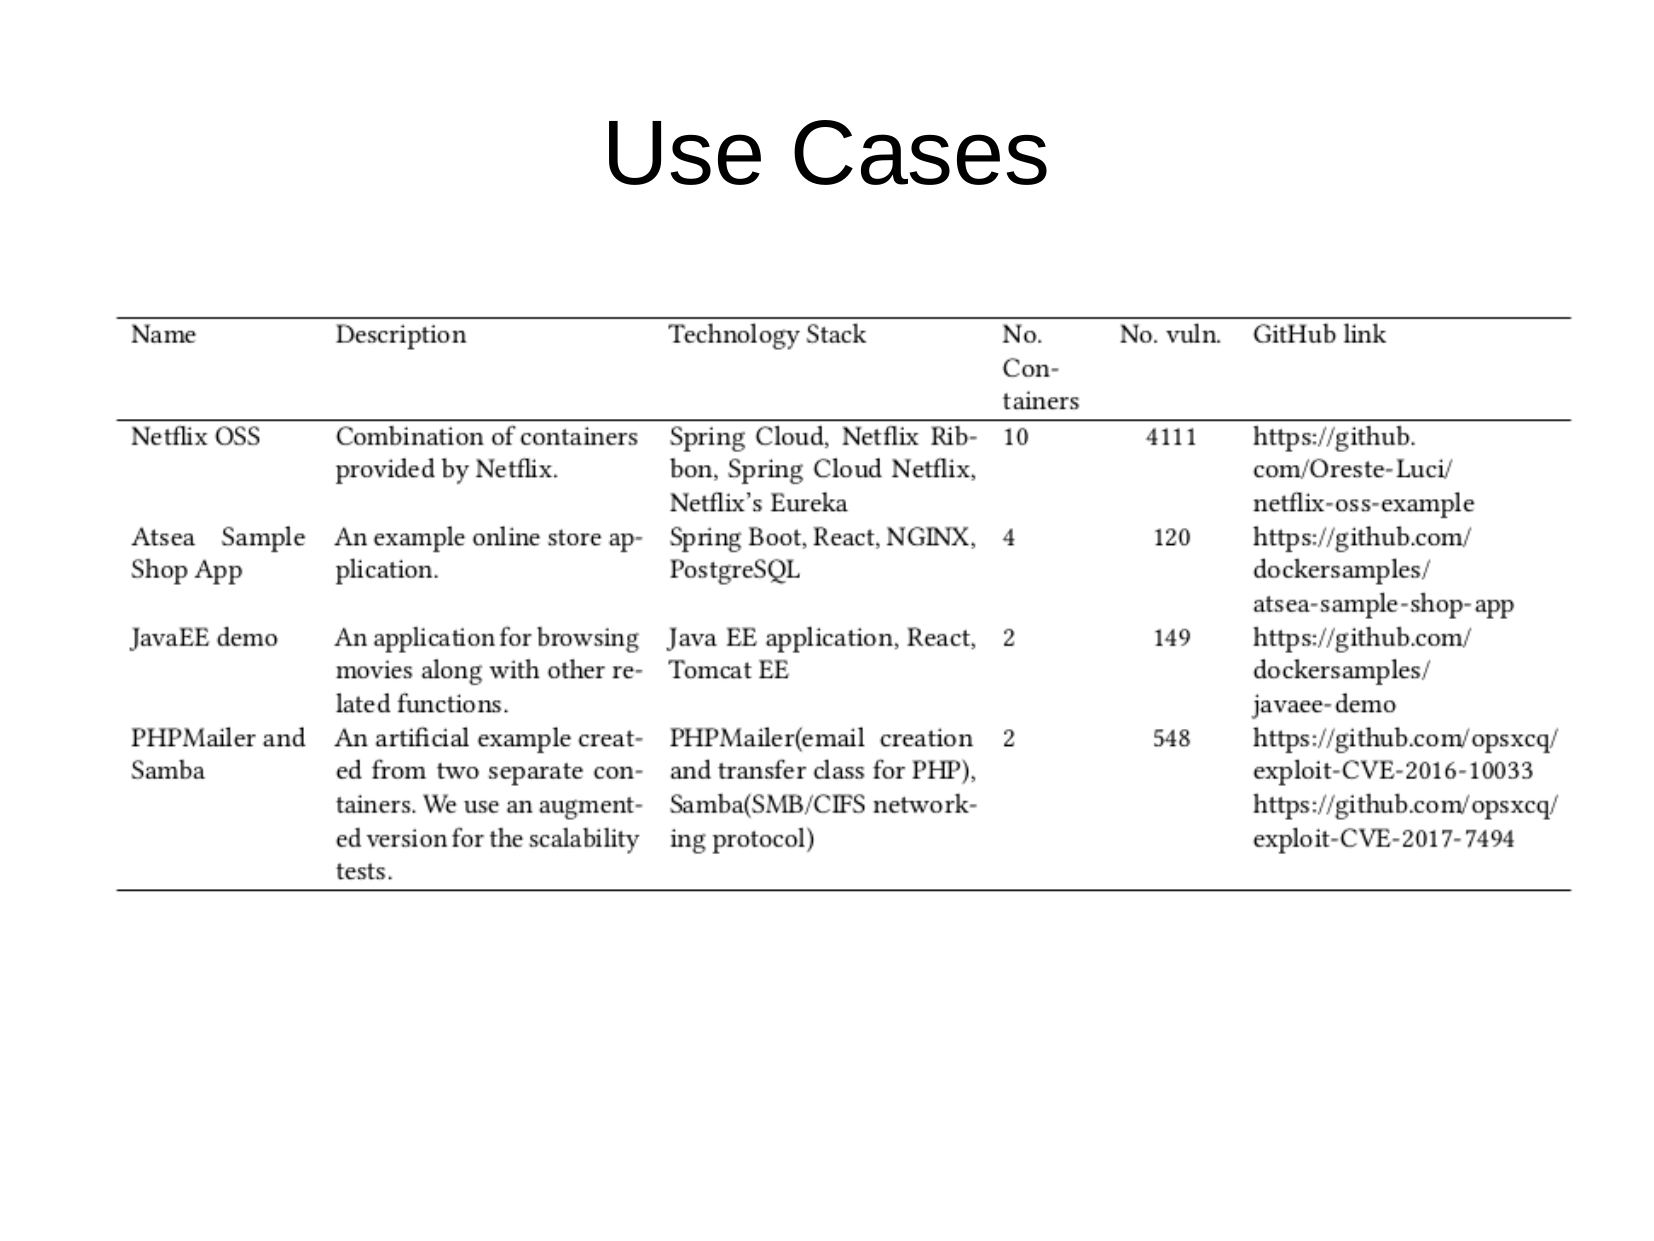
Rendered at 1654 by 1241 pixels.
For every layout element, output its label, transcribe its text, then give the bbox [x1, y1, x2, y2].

picture [101, 309, 1591, 901]
title Use Cases [82, 49, 1571, 257]
